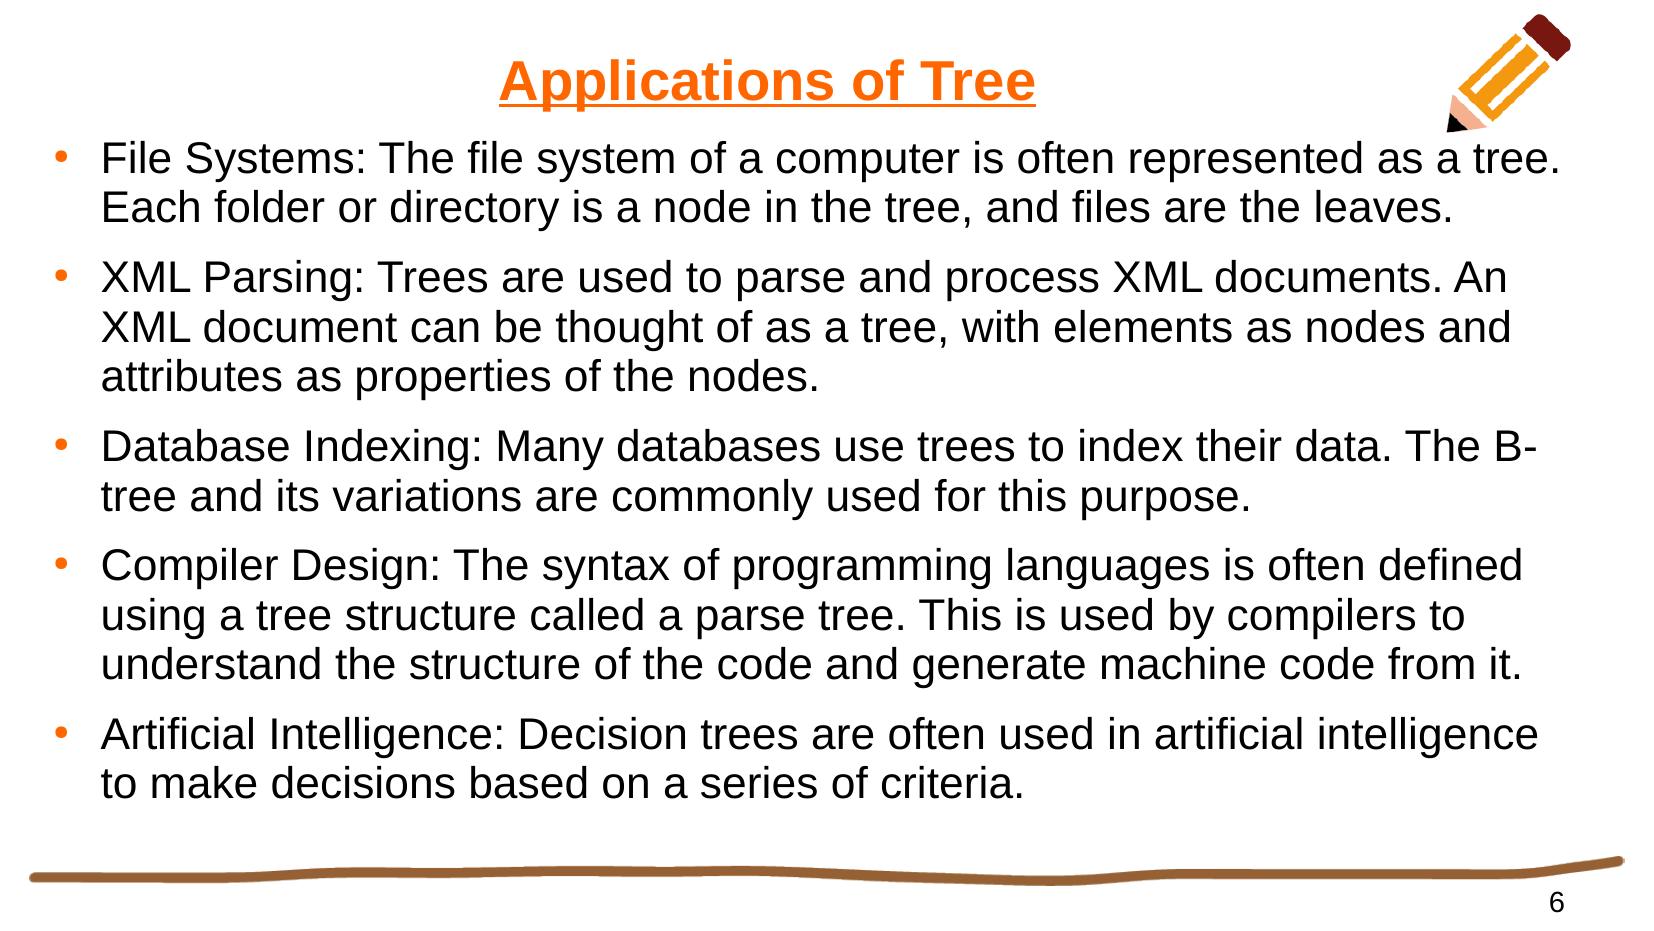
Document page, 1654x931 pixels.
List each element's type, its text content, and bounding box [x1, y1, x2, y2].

list File Systems: The file system of a computer is often represented as a tree. Each folder or directory is a node in the tree, and files are the leaves. XML Parsing: Trees are used to parse and process XML documents. An XML document can be thought of as a tree, with elements as nodes and attributes as properties of the nodes. Database Indexing: Many databases use trees to index their data. The B-tree and its variations are commonly used for this purpose. Compiler Design: The syntax of programming languages is often defined using a tree structure called a parse tree. This is used by compilers to understand the structure of the code and generate machine code from it. Artificial Intelligence: Decision trees are often used in artificial intelligence to make decisions based on a series of criteria. [37, 132, 1576, 857]
picture [1446, 14, 1571, 132]
picture [29, 856, 1625, 886]
title Applications of Tree [88, 29, 1447, 132]
